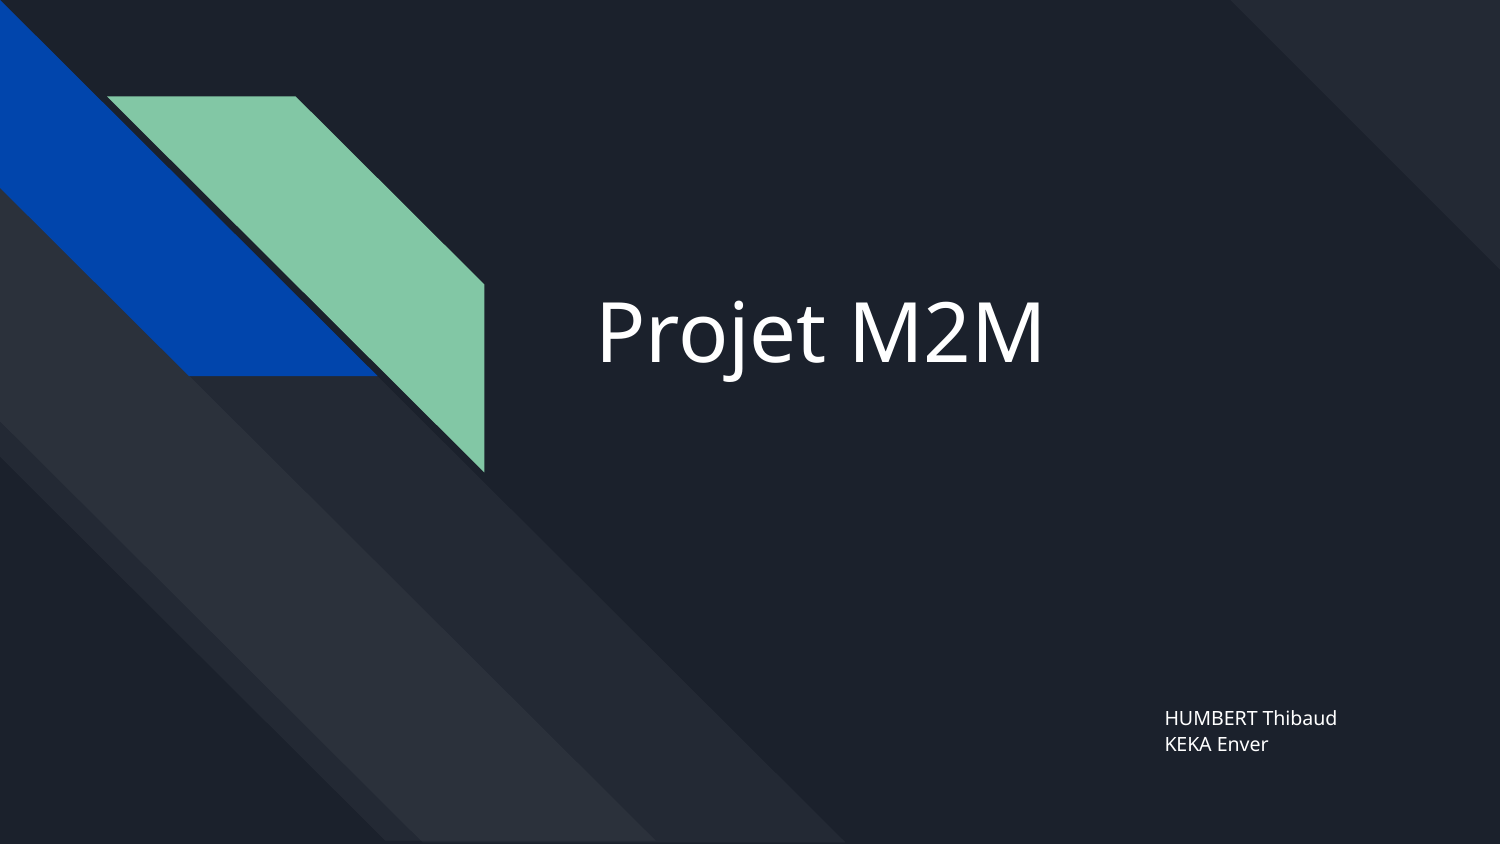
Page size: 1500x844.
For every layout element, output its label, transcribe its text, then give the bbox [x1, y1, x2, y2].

subtitle HUMBERT Thibaud KEKA Enver [1149, 689, 1500, 773]
title Projet M2M [580, 258, 1404, 518]
